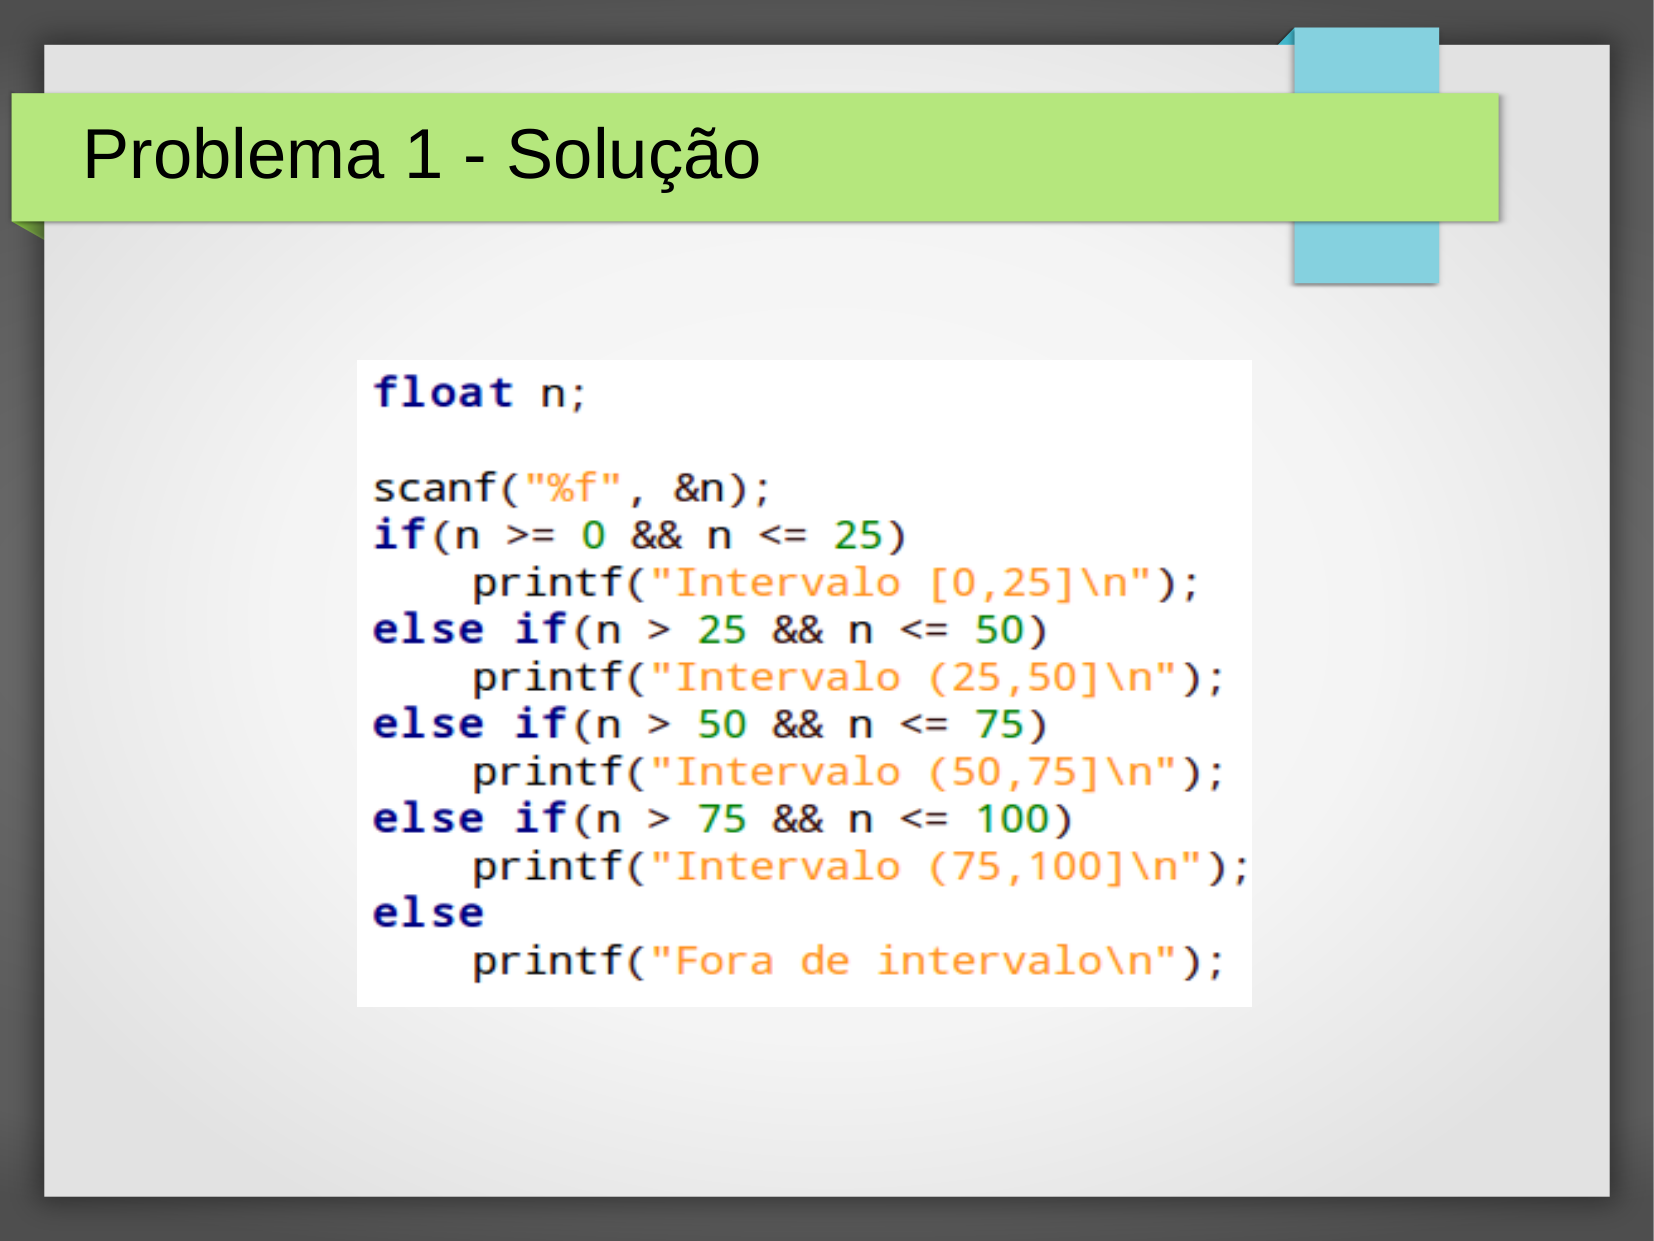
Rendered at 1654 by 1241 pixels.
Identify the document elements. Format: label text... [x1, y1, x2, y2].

title Problema 1 - Solução [82, 94, 1264, 213]
picture [0, 0, 1654, 1241]
